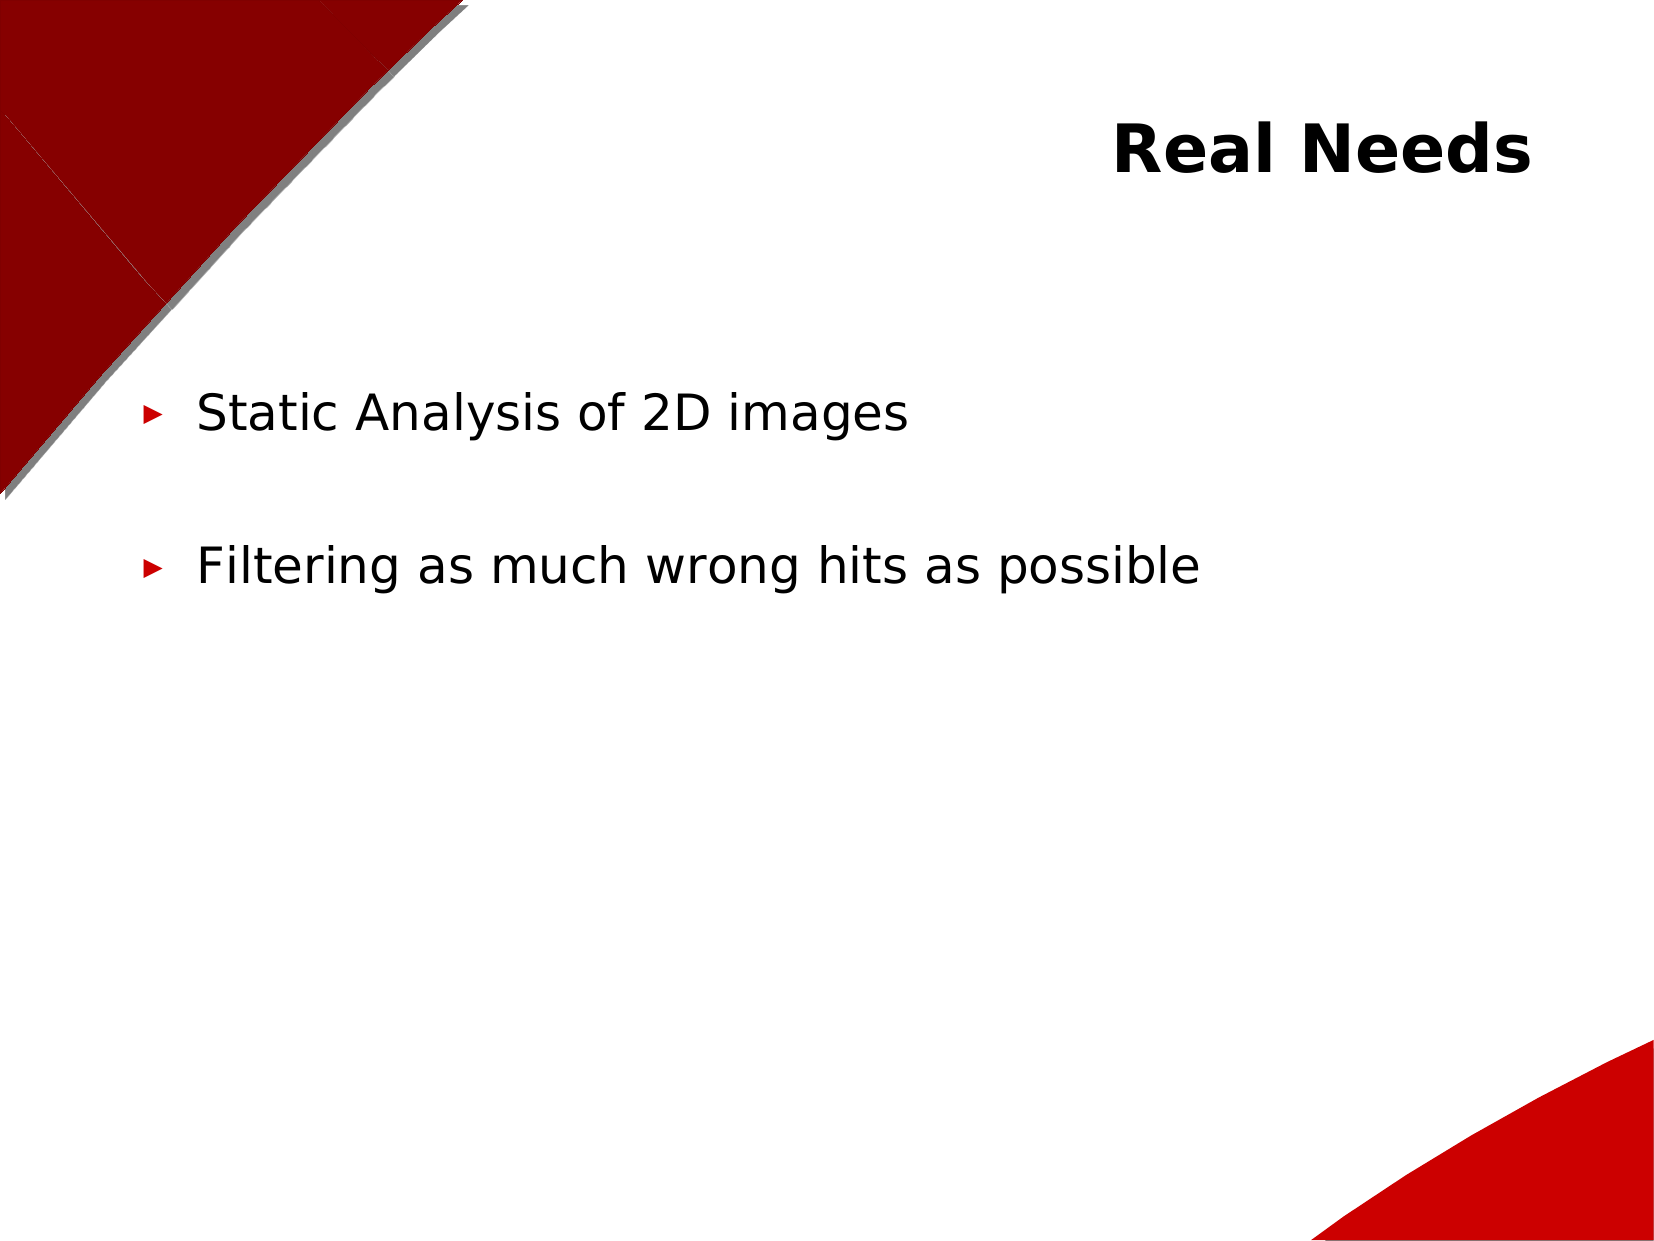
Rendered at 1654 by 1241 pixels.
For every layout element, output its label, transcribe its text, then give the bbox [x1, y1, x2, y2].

list Static Analysis of 2D images Filtering as much wrong hits as possible [125, 383, 1565, 1188]
title Real Needs [121, 53, 1534, 247]
